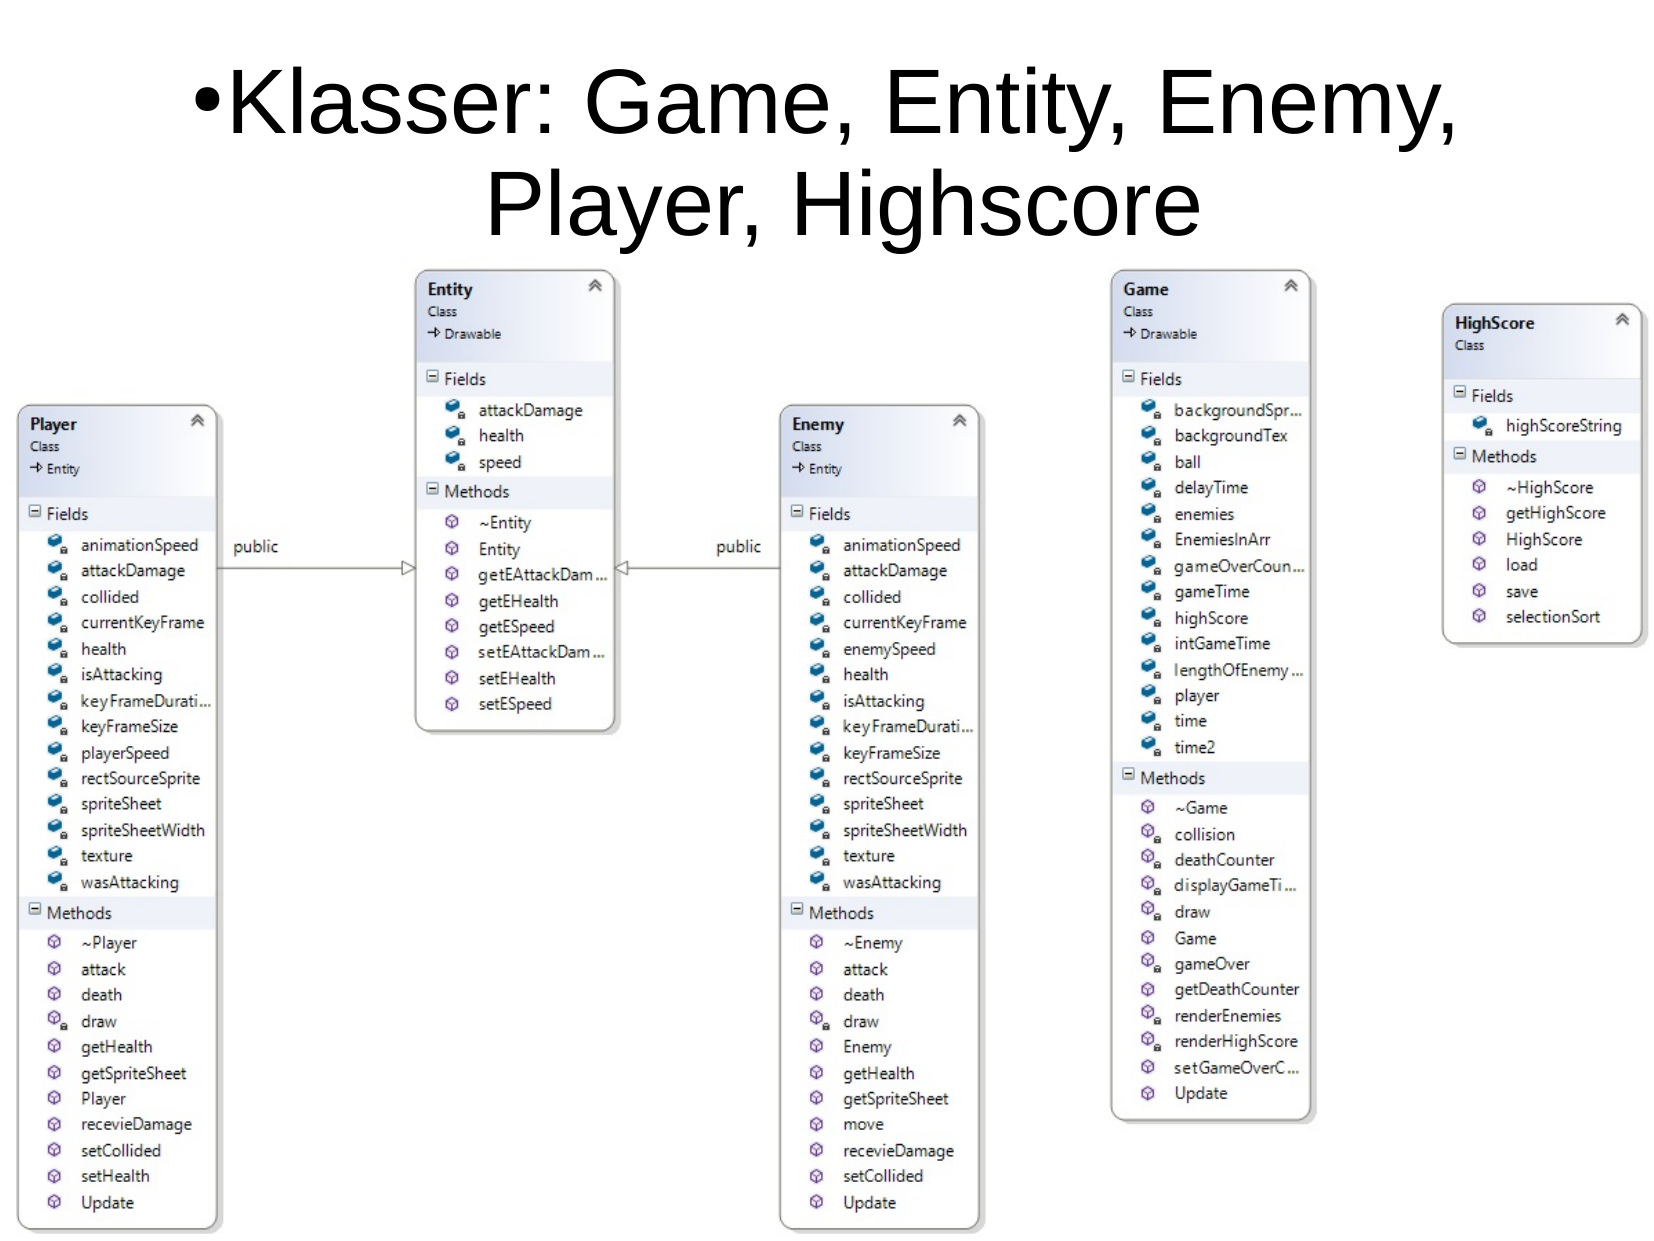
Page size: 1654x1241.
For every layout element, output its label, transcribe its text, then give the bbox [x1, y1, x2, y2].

picture [4, 256, 1654, 1241]
title Klasser: Game, Entity, Enemy, Player, Highscore [82, 49, 1571, 257]
